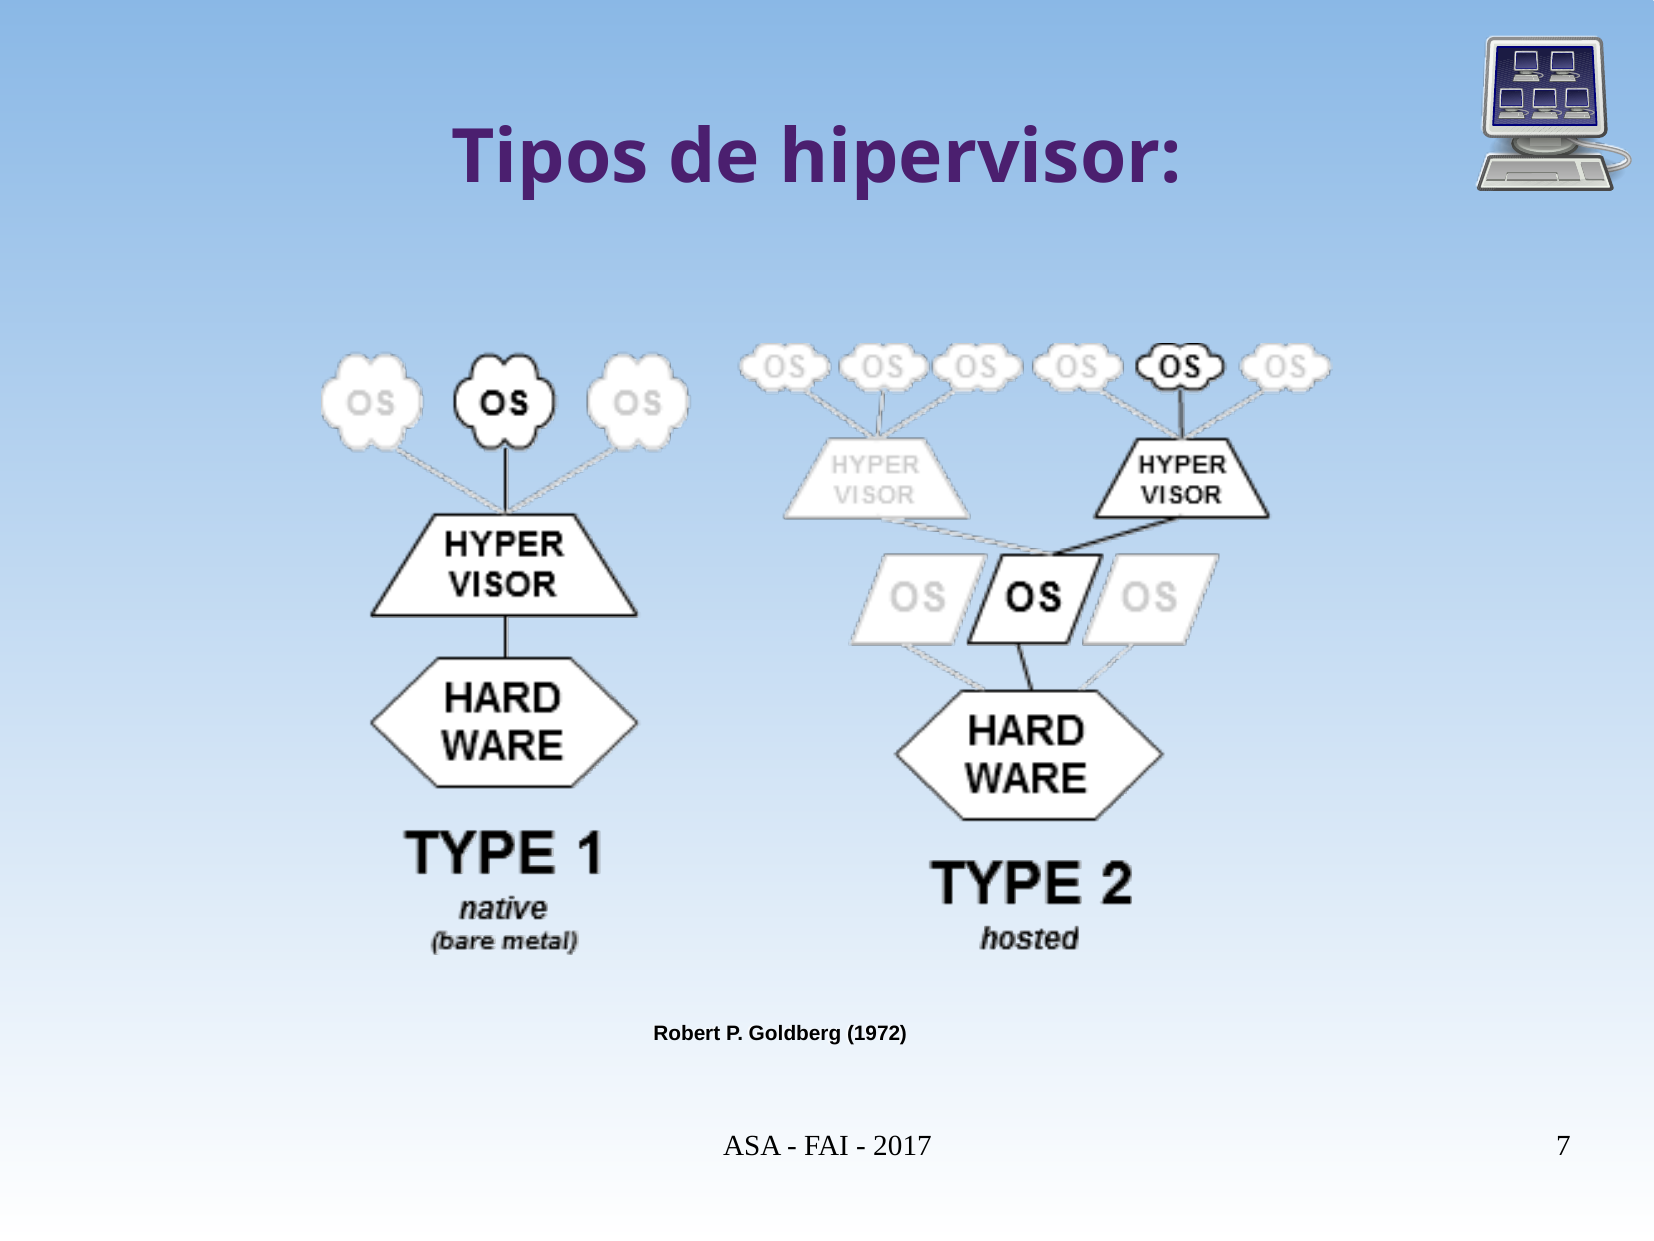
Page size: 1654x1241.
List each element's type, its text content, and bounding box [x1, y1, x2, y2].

title Tipos de hipervisor: [82, 49, 1571, 257]
text_box Robert P. Goldberg (1972) [638, 1013, 945, 1075]
picture [321, 343, 1333, 975]
picture [1473, 33, 1636, 195]
